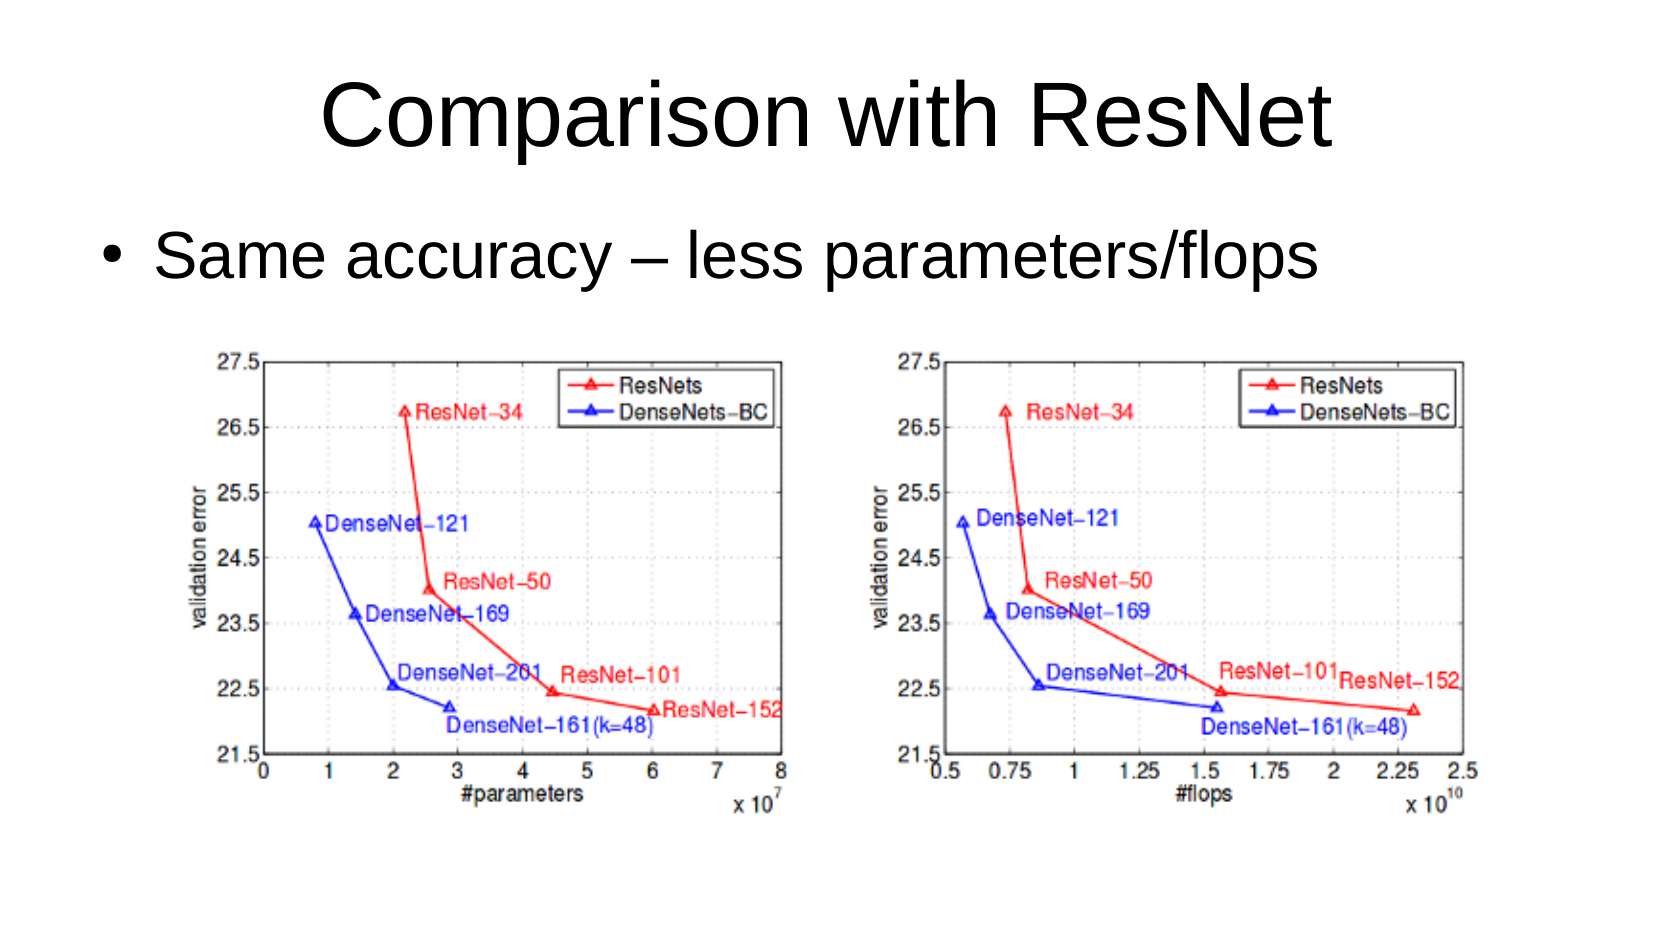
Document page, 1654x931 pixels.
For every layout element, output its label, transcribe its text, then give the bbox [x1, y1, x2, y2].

picture [160, 335, 1501, 826]
list Same accuracy – less parameters/flops [82, 217, 1571, 758]
title Comparison with ResNet [82, 37, 1571, 193]
